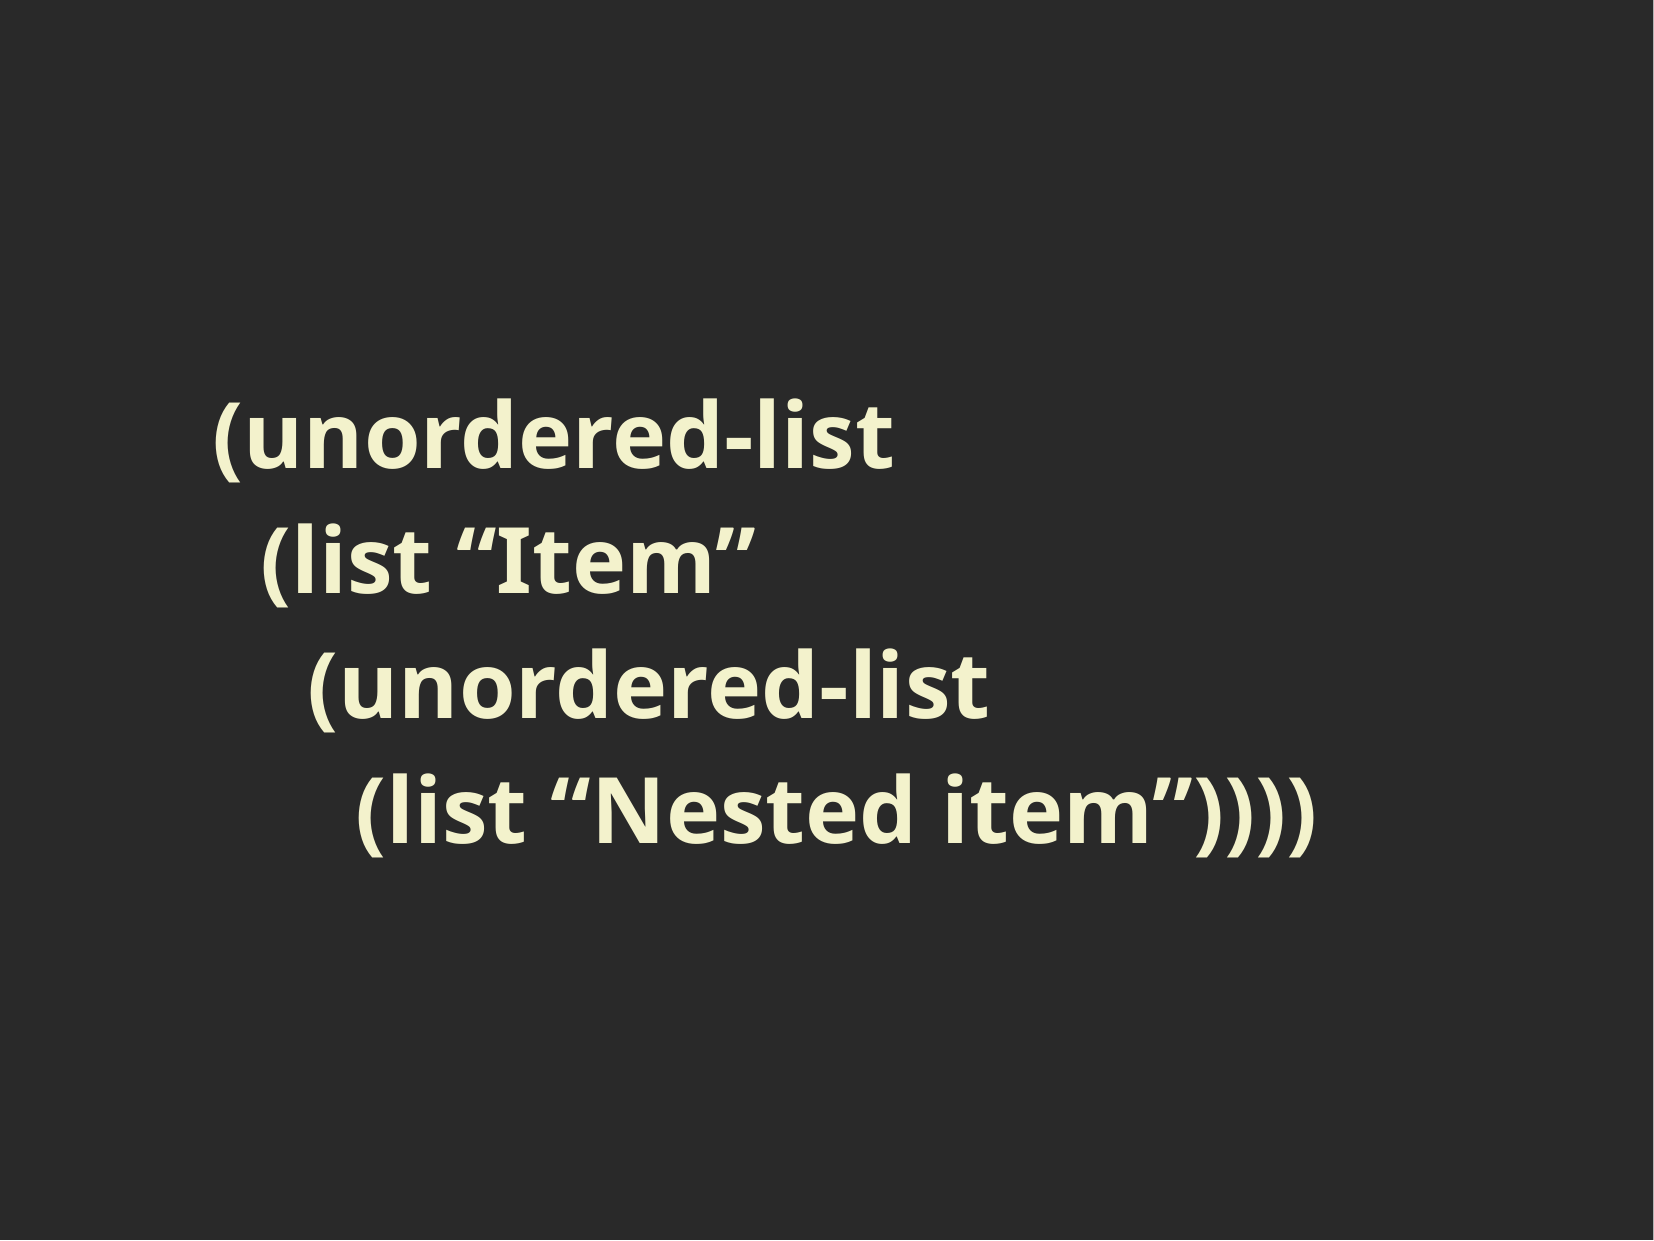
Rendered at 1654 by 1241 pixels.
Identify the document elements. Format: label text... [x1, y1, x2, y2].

subtitle (unordered-list (list “Item” (unordered-list (list “Nested item”)))) [212, 364, 1441, 876]
